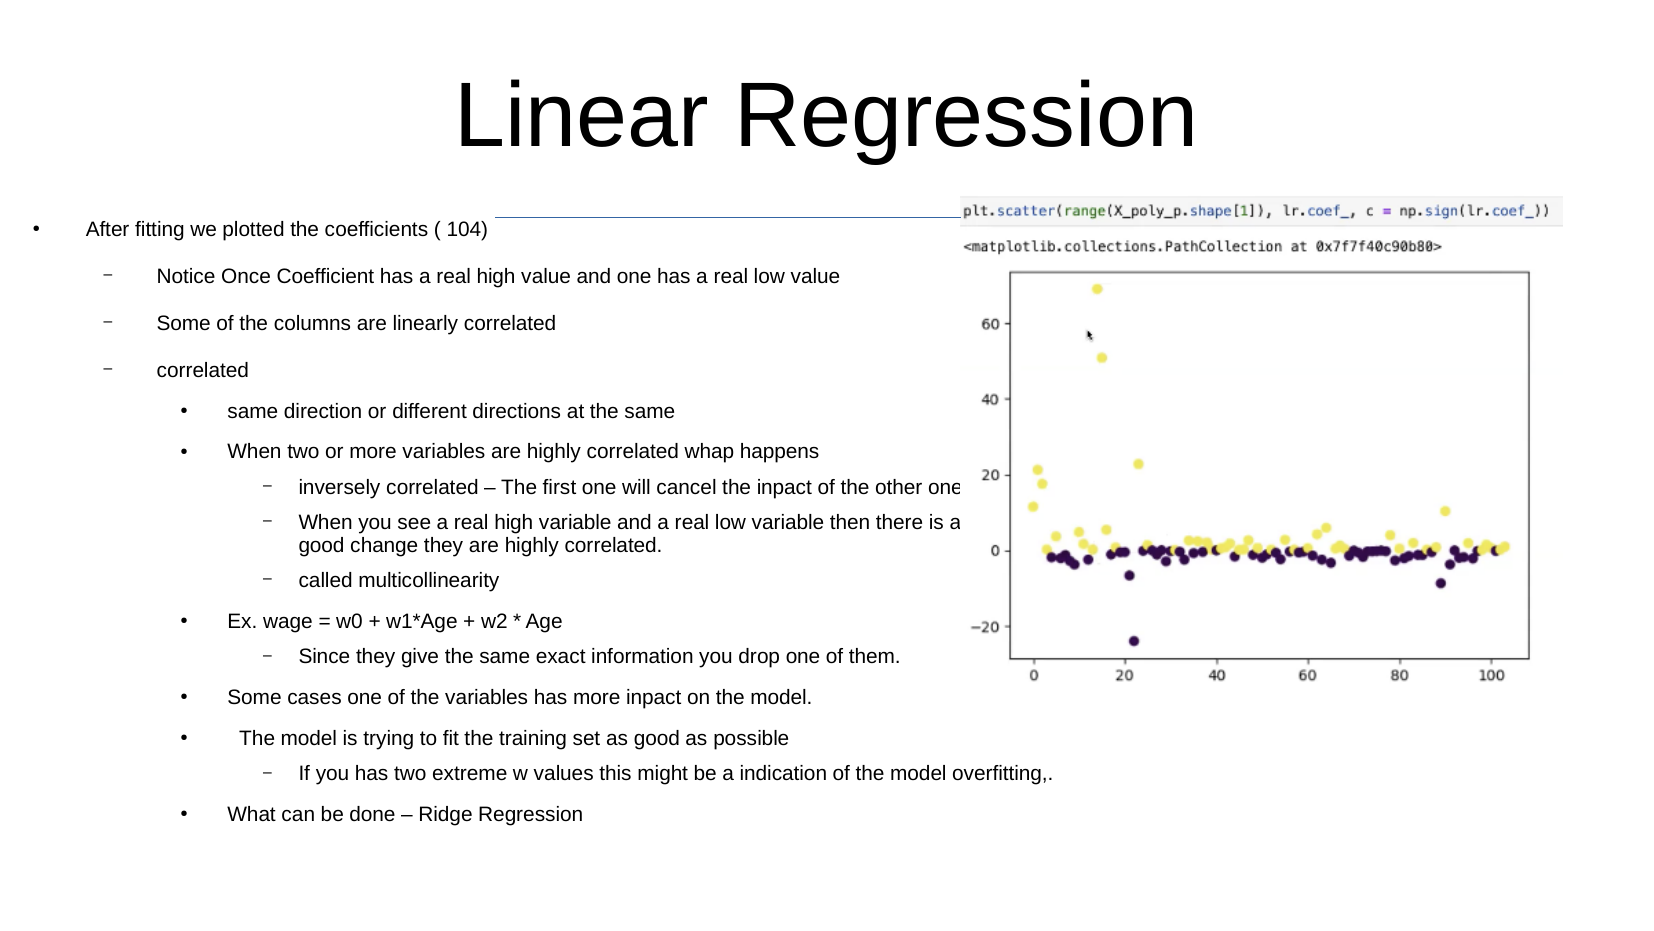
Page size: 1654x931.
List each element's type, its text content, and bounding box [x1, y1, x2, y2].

title Linear Regression [82, 37, 1571, 193]
picture [960, 195, 1563, 691]
list After fitting we plotted the coefficients ( 104) Notice Once Coefficient has a real high value and one has a real low value Some of the columns are linearly correlated correlated same direction or different directions at the same When two or more variables are highly correlated whap happens inversely correlated – The first one will cancel the inpact of the other one When you see a real high variable and a real low variable then there is a good change they are highly correlated. called multicollinearity Ex. wage = w0 + w1*Age + w2 * Age Since they give the same exact information you drop one of them. Some cases one of the variables has more inpact on the model. The model is trying to fit the training set as good as possible If you has two extreme w values this might be a indication of the model overfitting,. What can be done – Ridge Regression [15, 217, 1556, 901]
